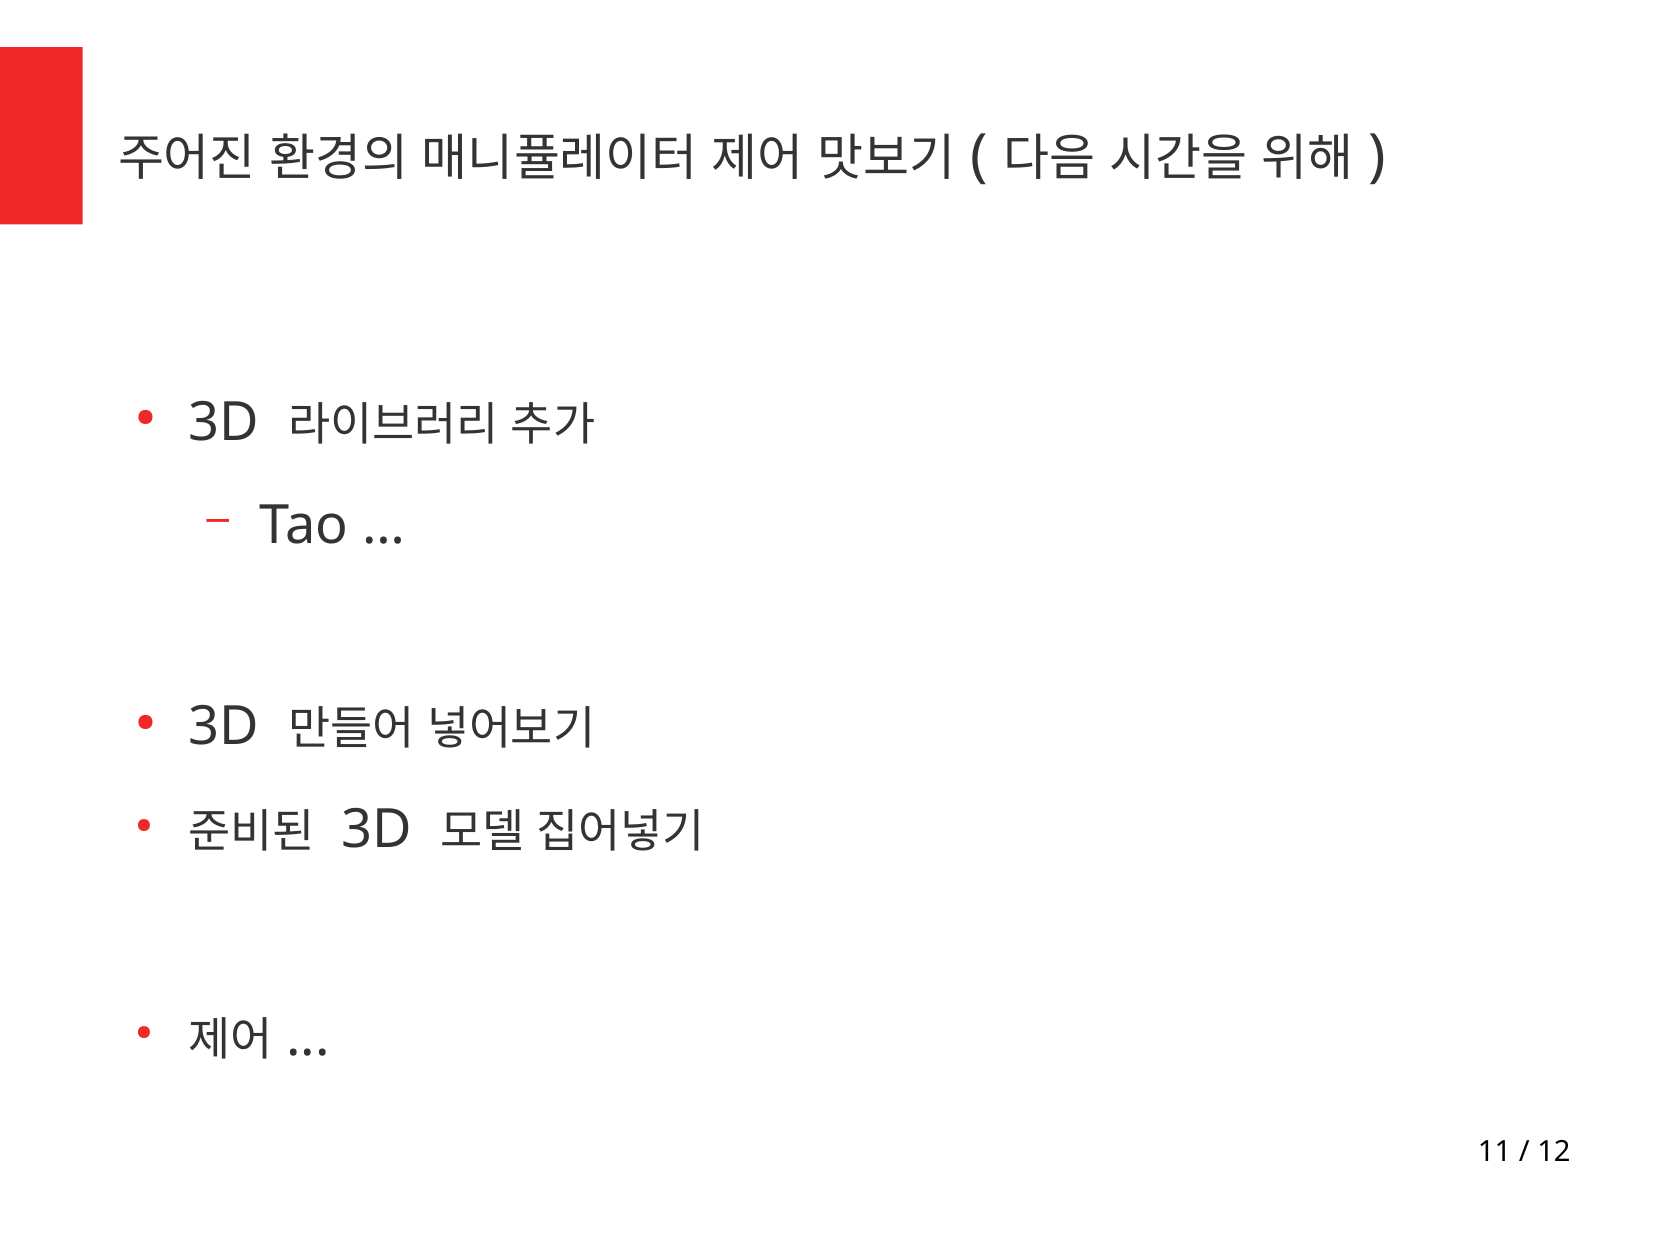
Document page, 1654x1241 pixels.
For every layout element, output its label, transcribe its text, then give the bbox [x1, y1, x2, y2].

title 주어진 환경의 매니퓰레이터 제어 맛보기(다음 시간을 위해) [118, 49, 1571, 257]
list 3D 라이브러리 추가 Tao … 3D 만들어 넣어보기 준비된 3D 모델 집어넣기 제어... [118, 381, 1536, 1102]
